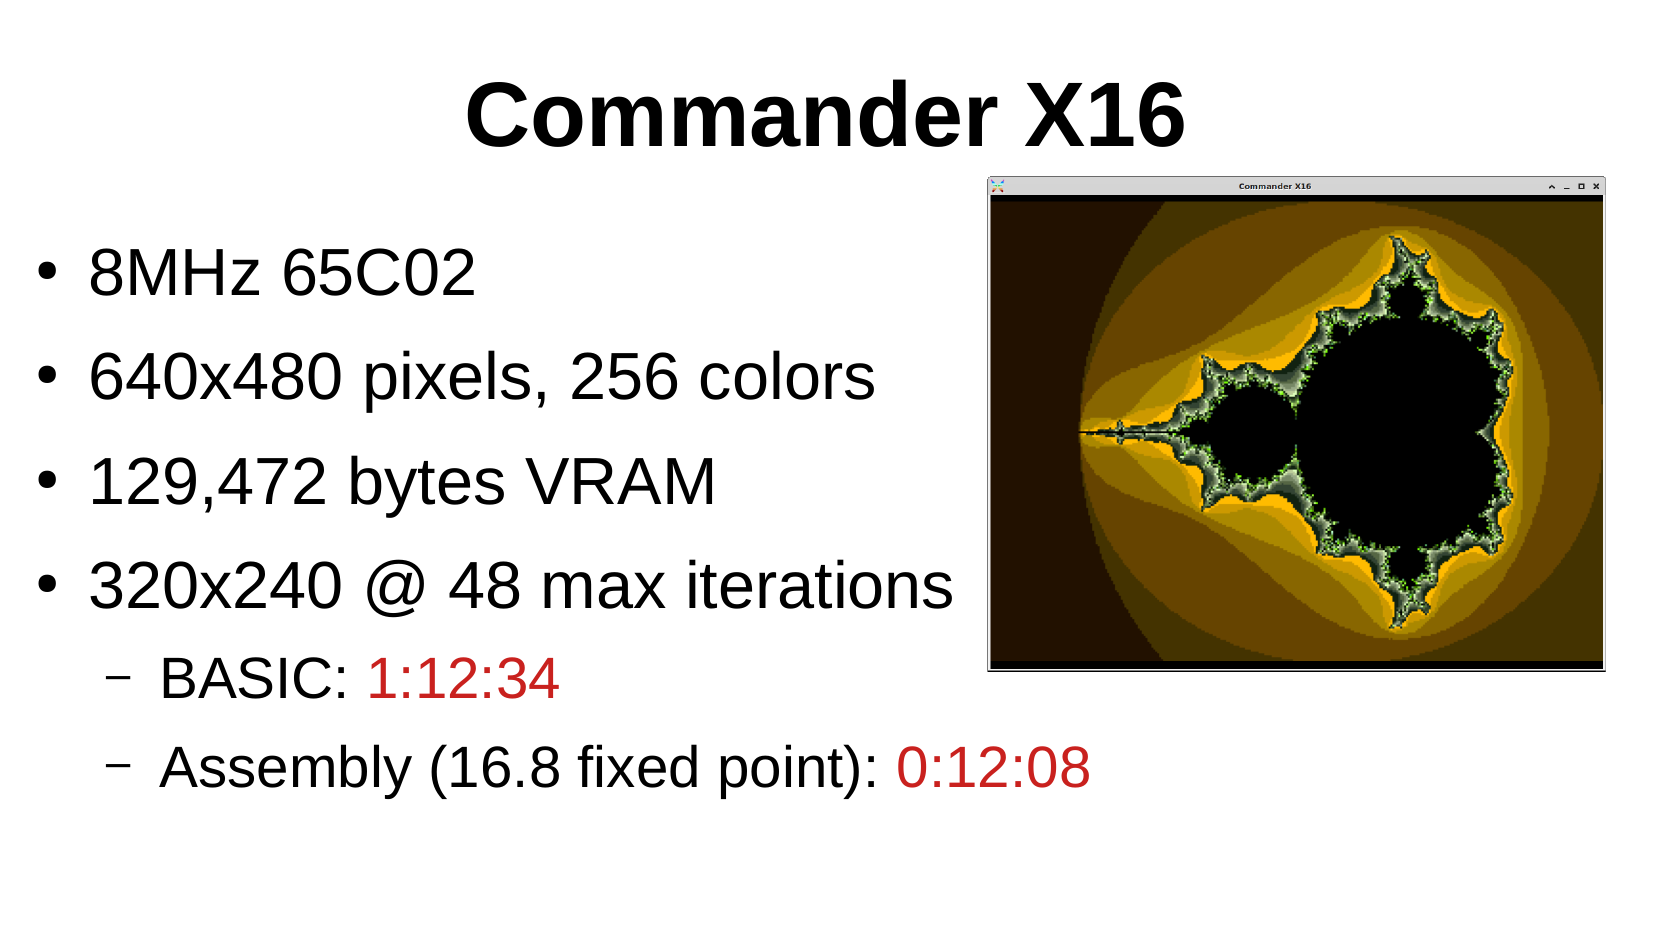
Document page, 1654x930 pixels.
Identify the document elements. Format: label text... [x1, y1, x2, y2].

title Commander X16 [82, 37, 1571, 193]
picture [987, 176, 1606, 672]
list 8MHz 65C02 640x480 pixels, 256 colors 129,472 bytes VRAM 320x240 @ 48 max iterations BASIC: 1:12:34 Assembly (16.8 fixed point): 0:12:08 [17, 235, 1506, 888]
